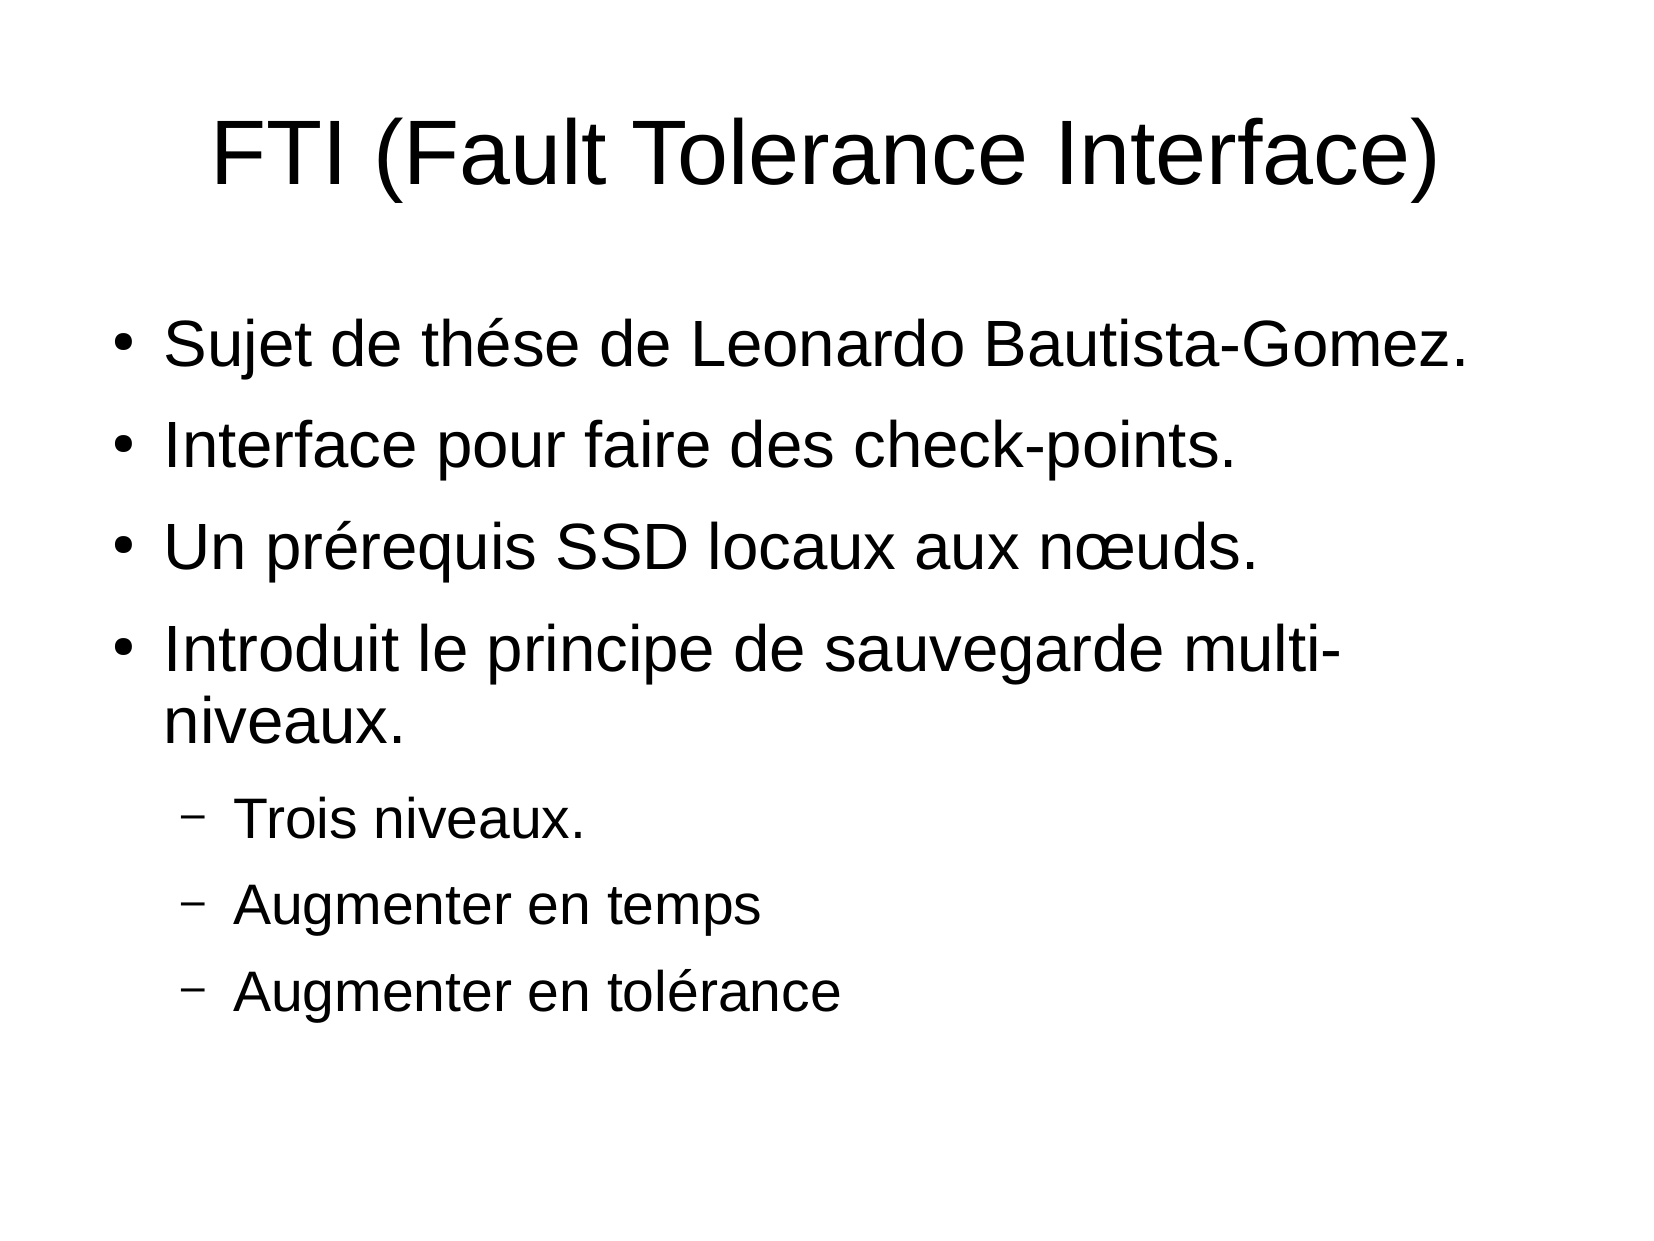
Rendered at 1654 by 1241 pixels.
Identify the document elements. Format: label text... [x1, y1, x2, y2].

list Sujet de thése de Leonardo Bautista-Gomez. Interface pour faire des check-points. Un prérequis SSD locaux aux nœuds. Introduit le principe de sauvegarde multi-niveaux. Trois niveaux. Augmenter en temps Augmenter en tolérance [94, 307, 1550, 1027]
title FTI (Fault Tolerance Interface) [82, 49, 1571, 257]
